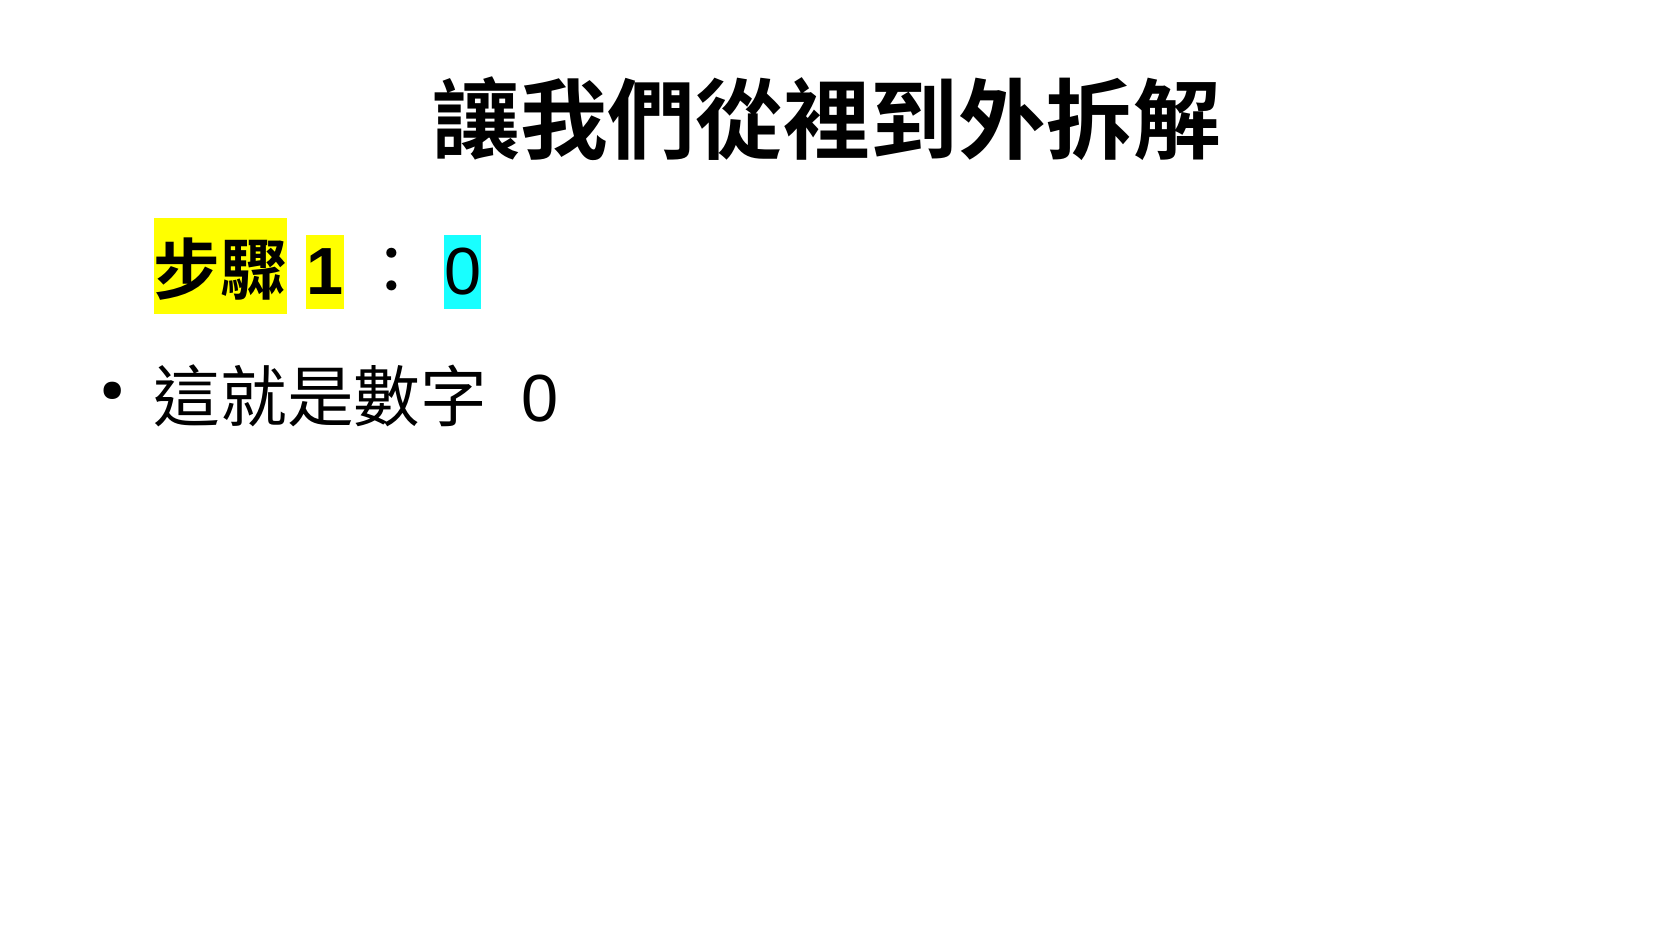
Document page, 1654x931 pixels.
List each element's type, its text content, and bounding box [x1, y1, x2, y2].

list 步驟1：0 這就是數字 0 [82, 217, 1571, 758]
title 讓我們從裡到外拆解 [82, 37, 1571, 193]
